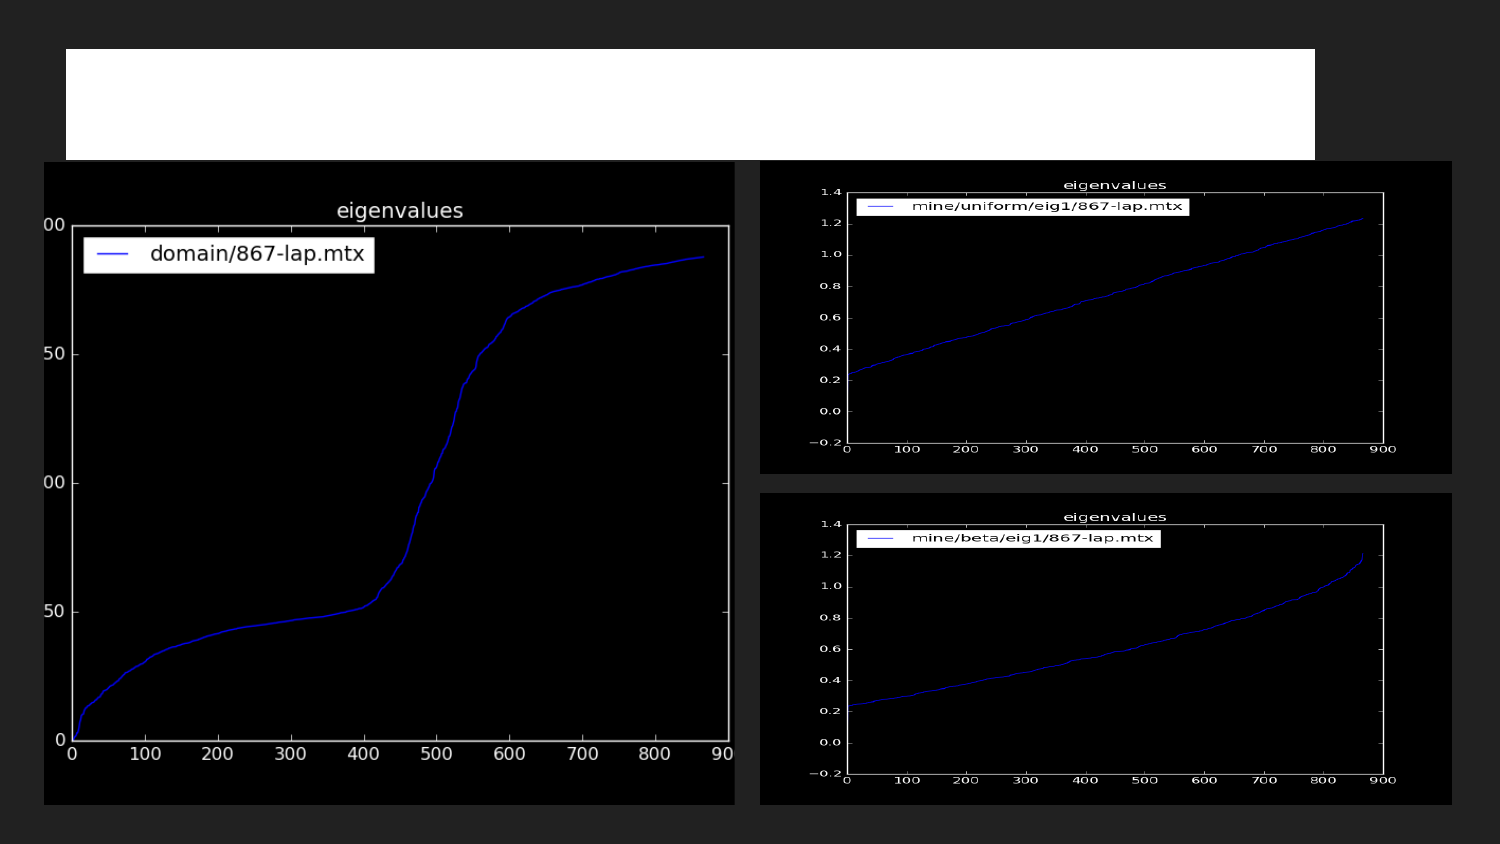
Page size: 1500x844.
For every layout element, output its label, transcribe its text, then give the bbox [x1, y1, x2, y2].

title Idea2: same snd eigenvalue [51, 24, 1449, 177]
picture [760, 161, 1452, 474]
picture [760, 493, 1452, 805]
picture [44, 162, 735, 805]
